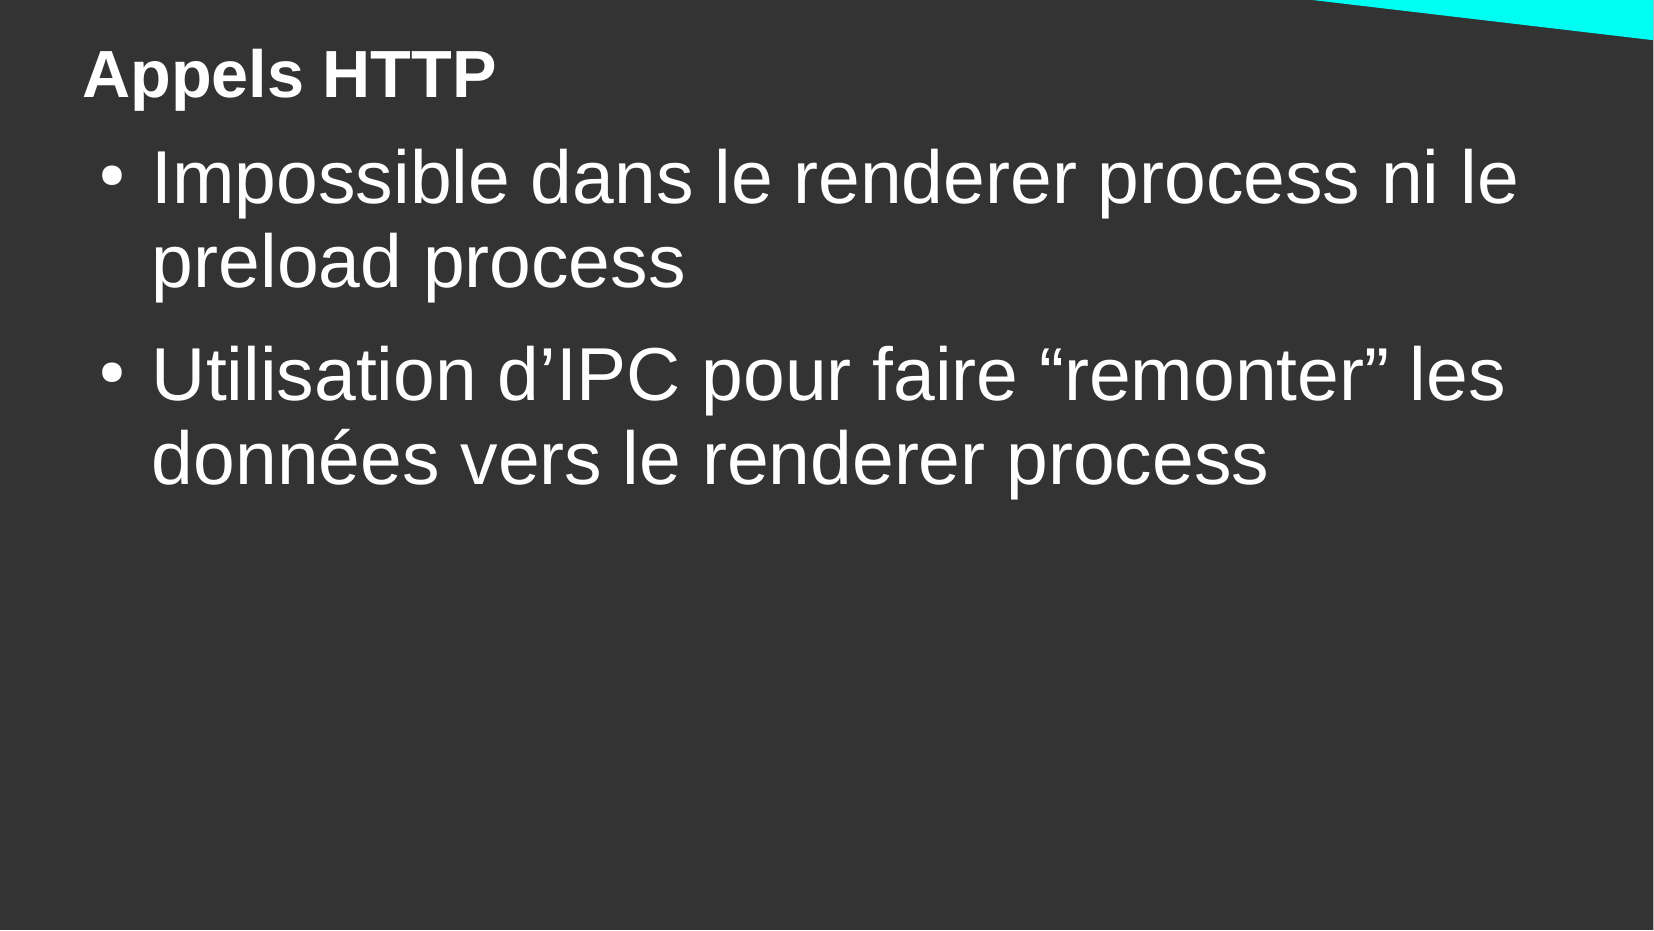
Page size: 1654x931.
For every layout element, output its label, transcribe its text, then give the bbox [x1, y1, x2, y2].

list Impossible dans le renderer process ni le preload process Utilisation d’IPC pour faire “remonter” les données vers le renderer process [80, 135, 1619, 780]
text_box [1312, 0, 1654, 41]
title Appels HTTP [82, 37, 1571, 112]
